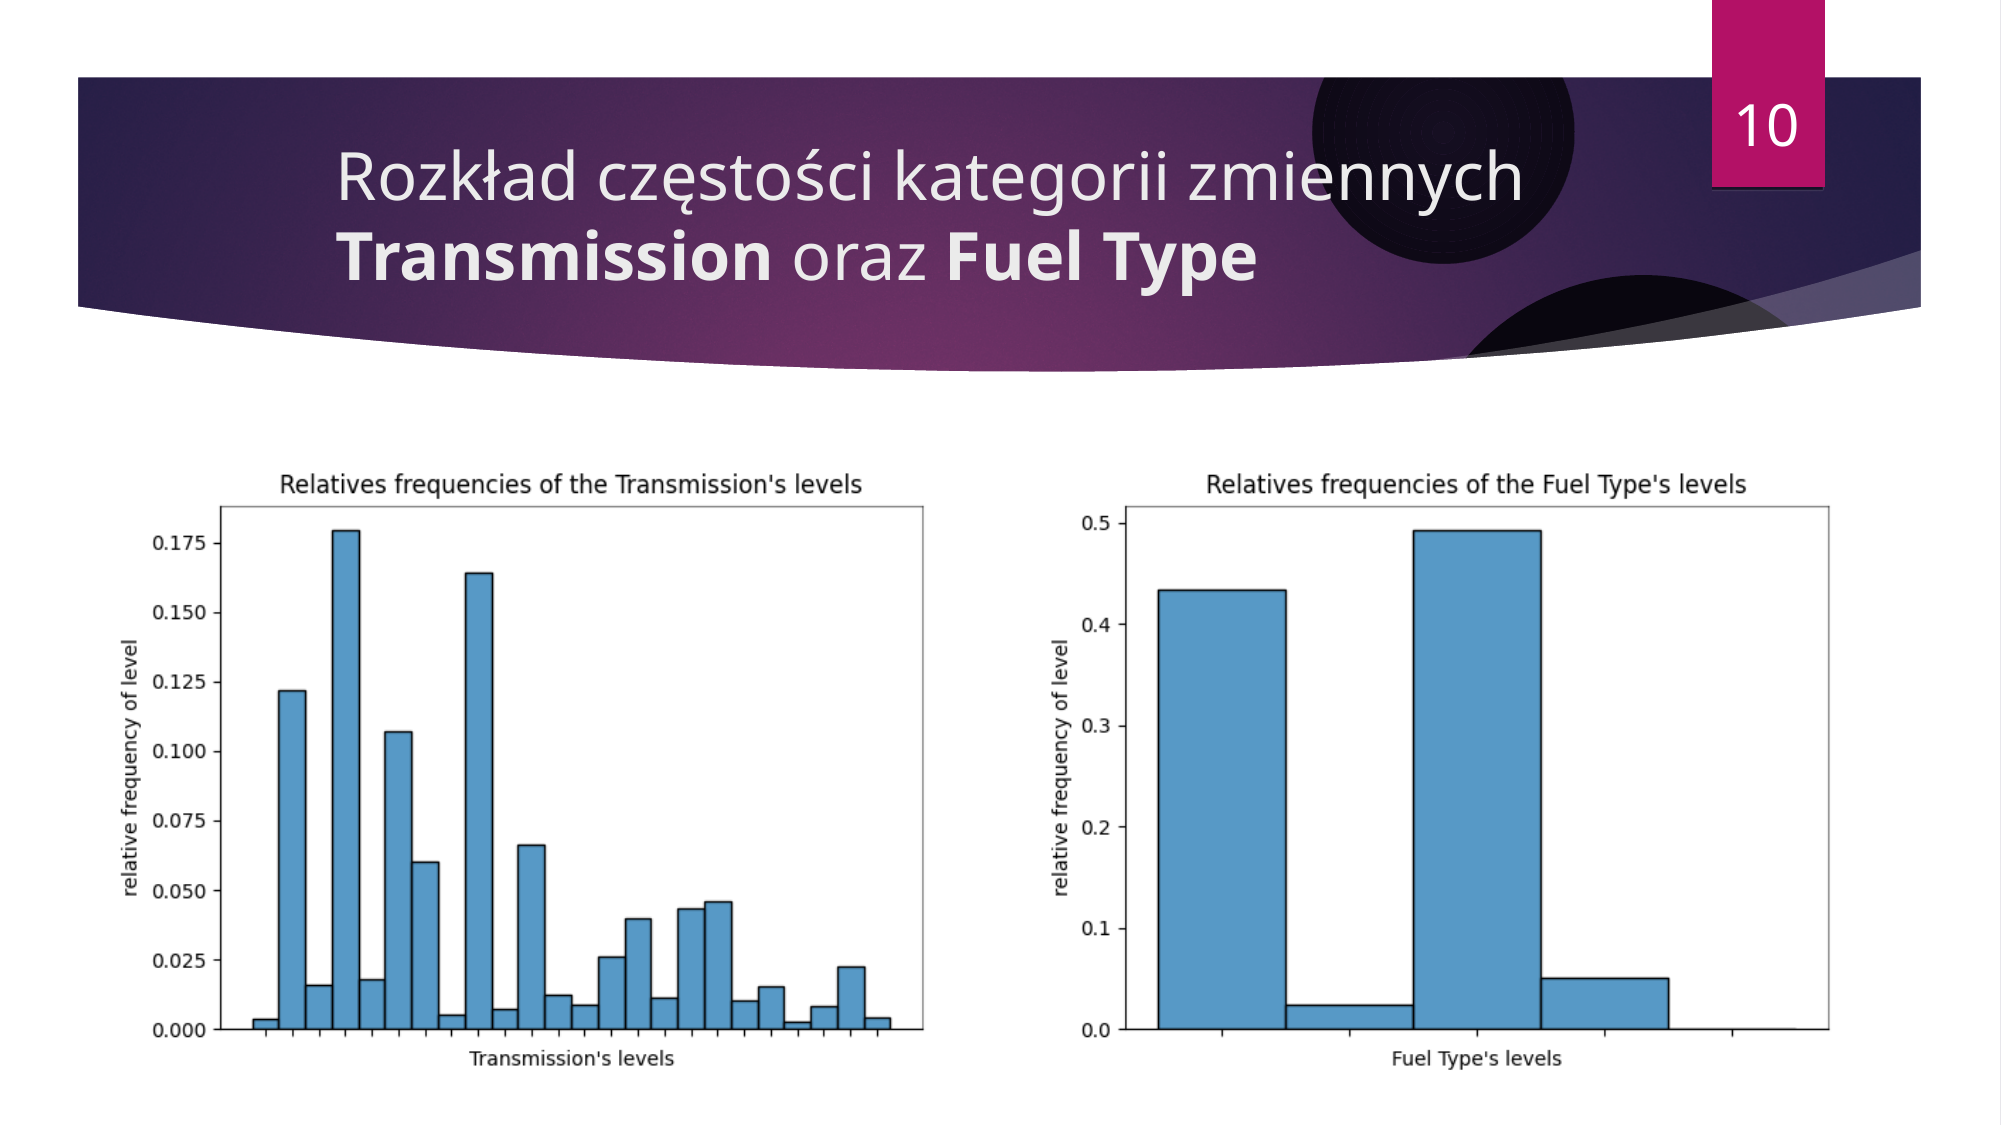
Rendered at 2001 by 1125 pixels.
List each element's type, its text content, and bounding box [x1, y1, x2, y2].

picture [107, 424, 1919, 1105]
title Rozkład częstości kategorii zmiennych Transmission oraz Fuel Type [320, 98, 1680, 330]
text_box [1698, 48, 1836, 175]
